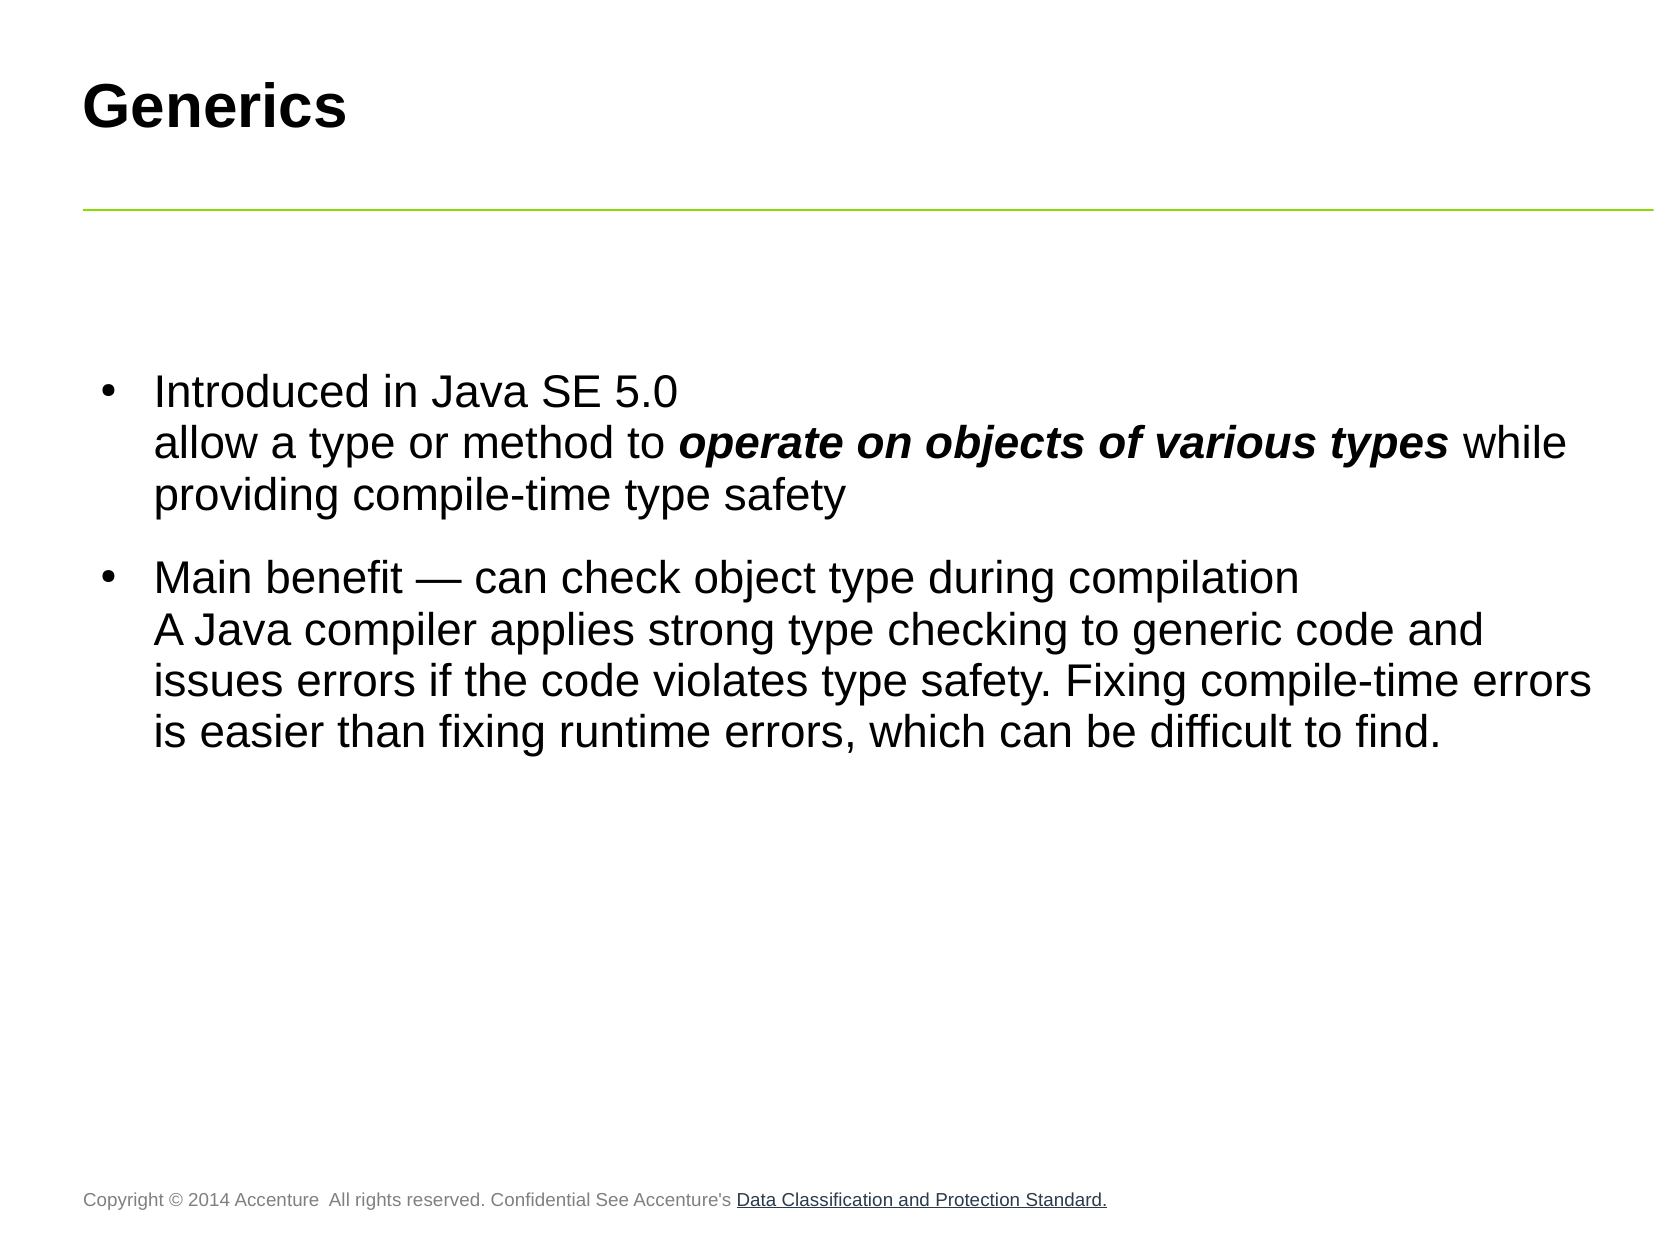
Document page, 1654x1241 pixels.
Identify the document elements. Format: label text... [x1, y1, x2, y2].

title Generics [82, 35, 1571, 178]
list Introduced in Java SE 5.0 allow a type or method to operate on objects of various types while providing compile-time type safety Main benefit — can check object type during compilation A Java compiler applies strong type checking to generic code and issues errors if the code violates type safety. Fixing compile-time errors is easier than fixing runtime errors, which can be difficult to find. [82, 366, 1607, 1205]
